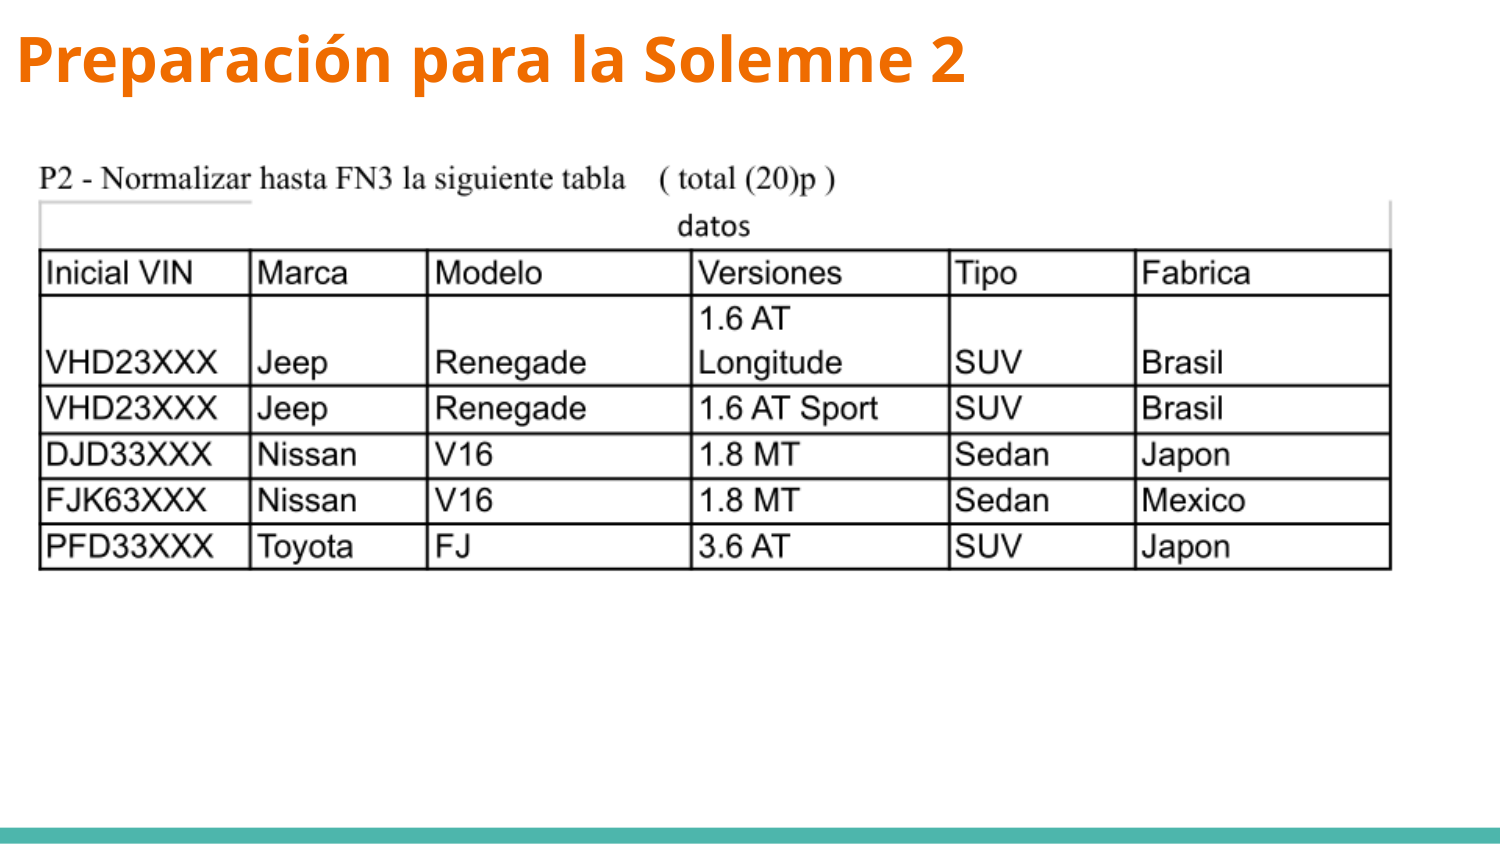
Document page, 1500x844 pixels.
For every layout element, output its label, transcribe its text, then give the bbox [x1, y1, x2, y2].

picture [23, 153, 1433, 593]
title Preparación para la Solemne 2 [0, 0, 1398, 116]
